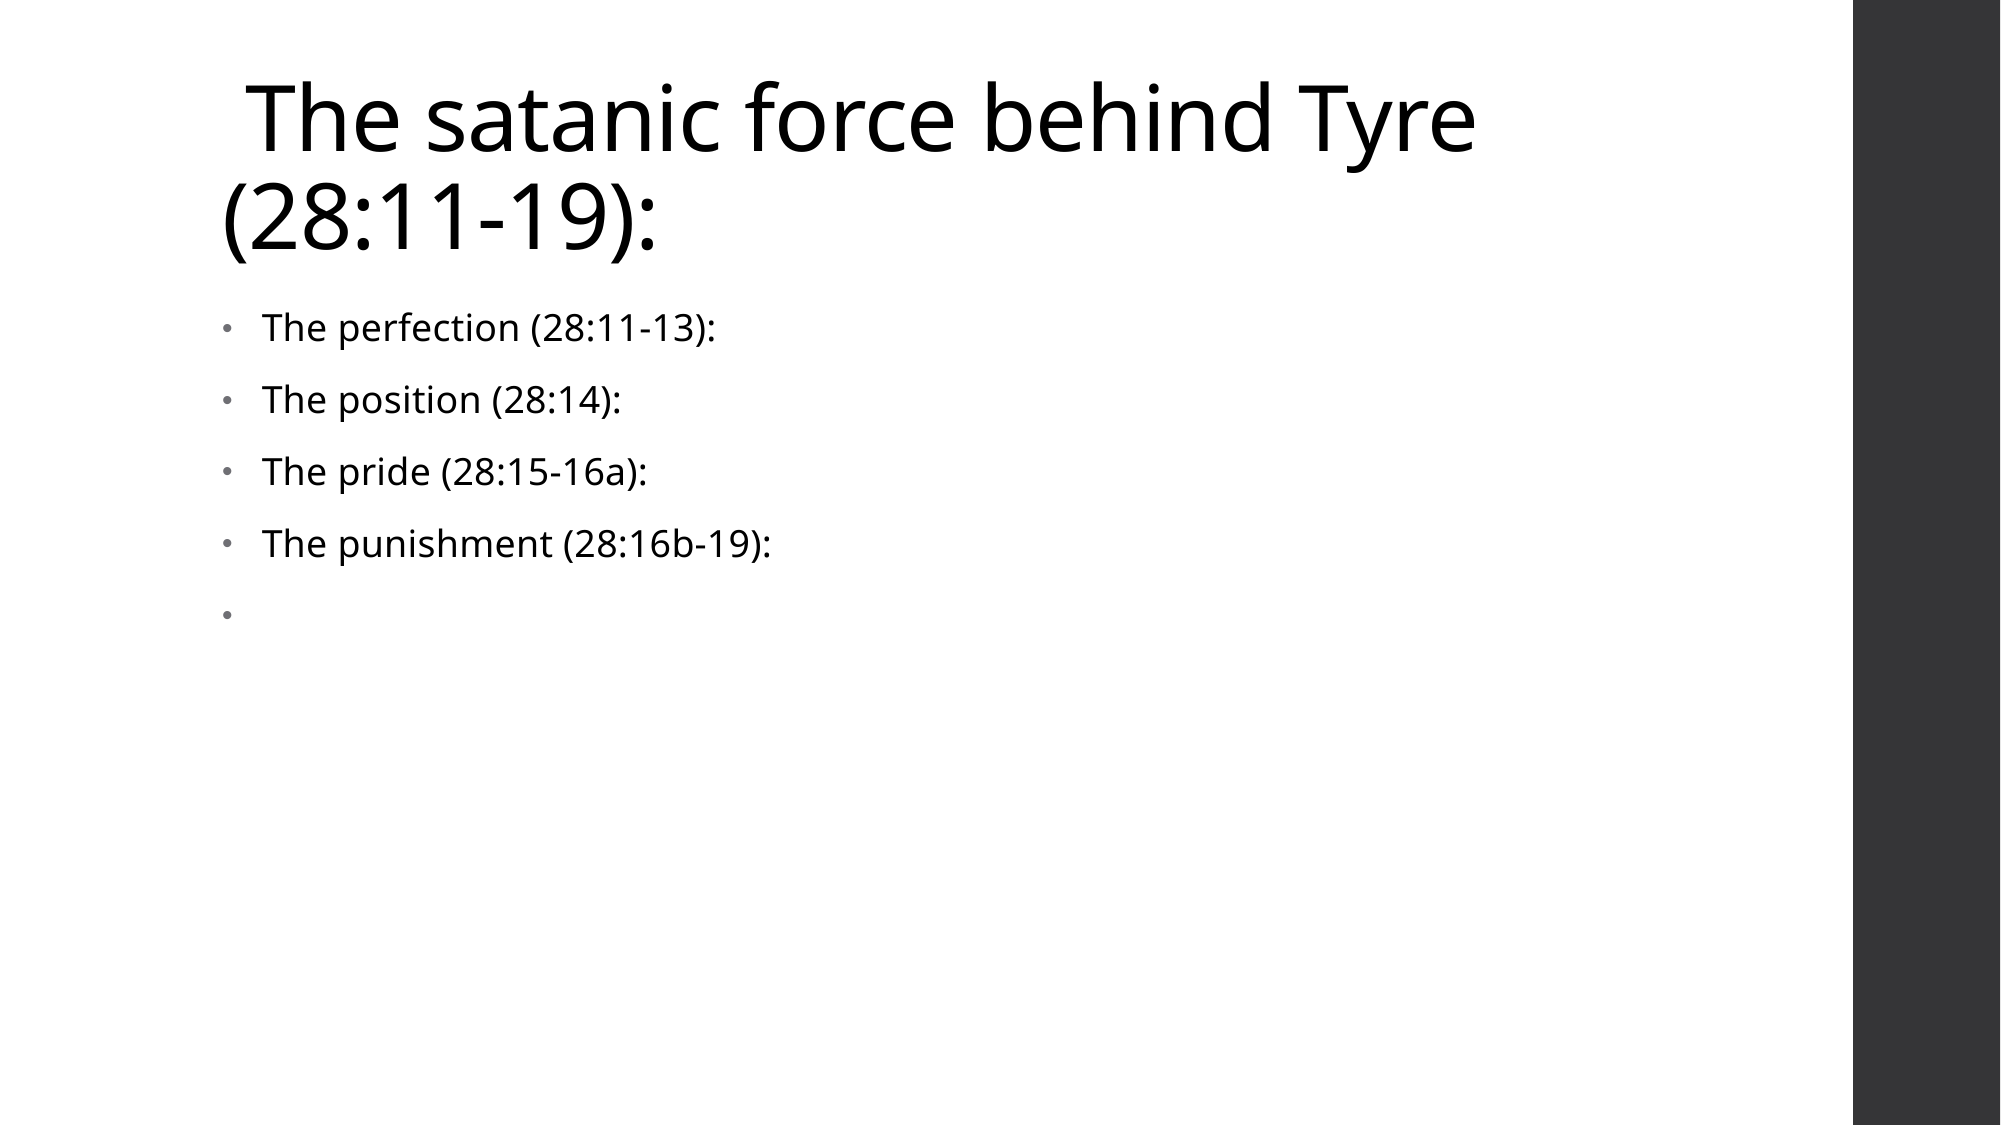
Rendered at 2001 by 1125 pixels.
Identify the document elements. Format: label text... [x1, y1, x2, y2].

list The perfection (28:11-13): The position (28:14): The pride (28:15-16a): The punishment (28:16b-19): [206, 299, 1617, 1014]
title The satanic force behind Tyre (28:11-19): [206, 60, 1797, 278]
